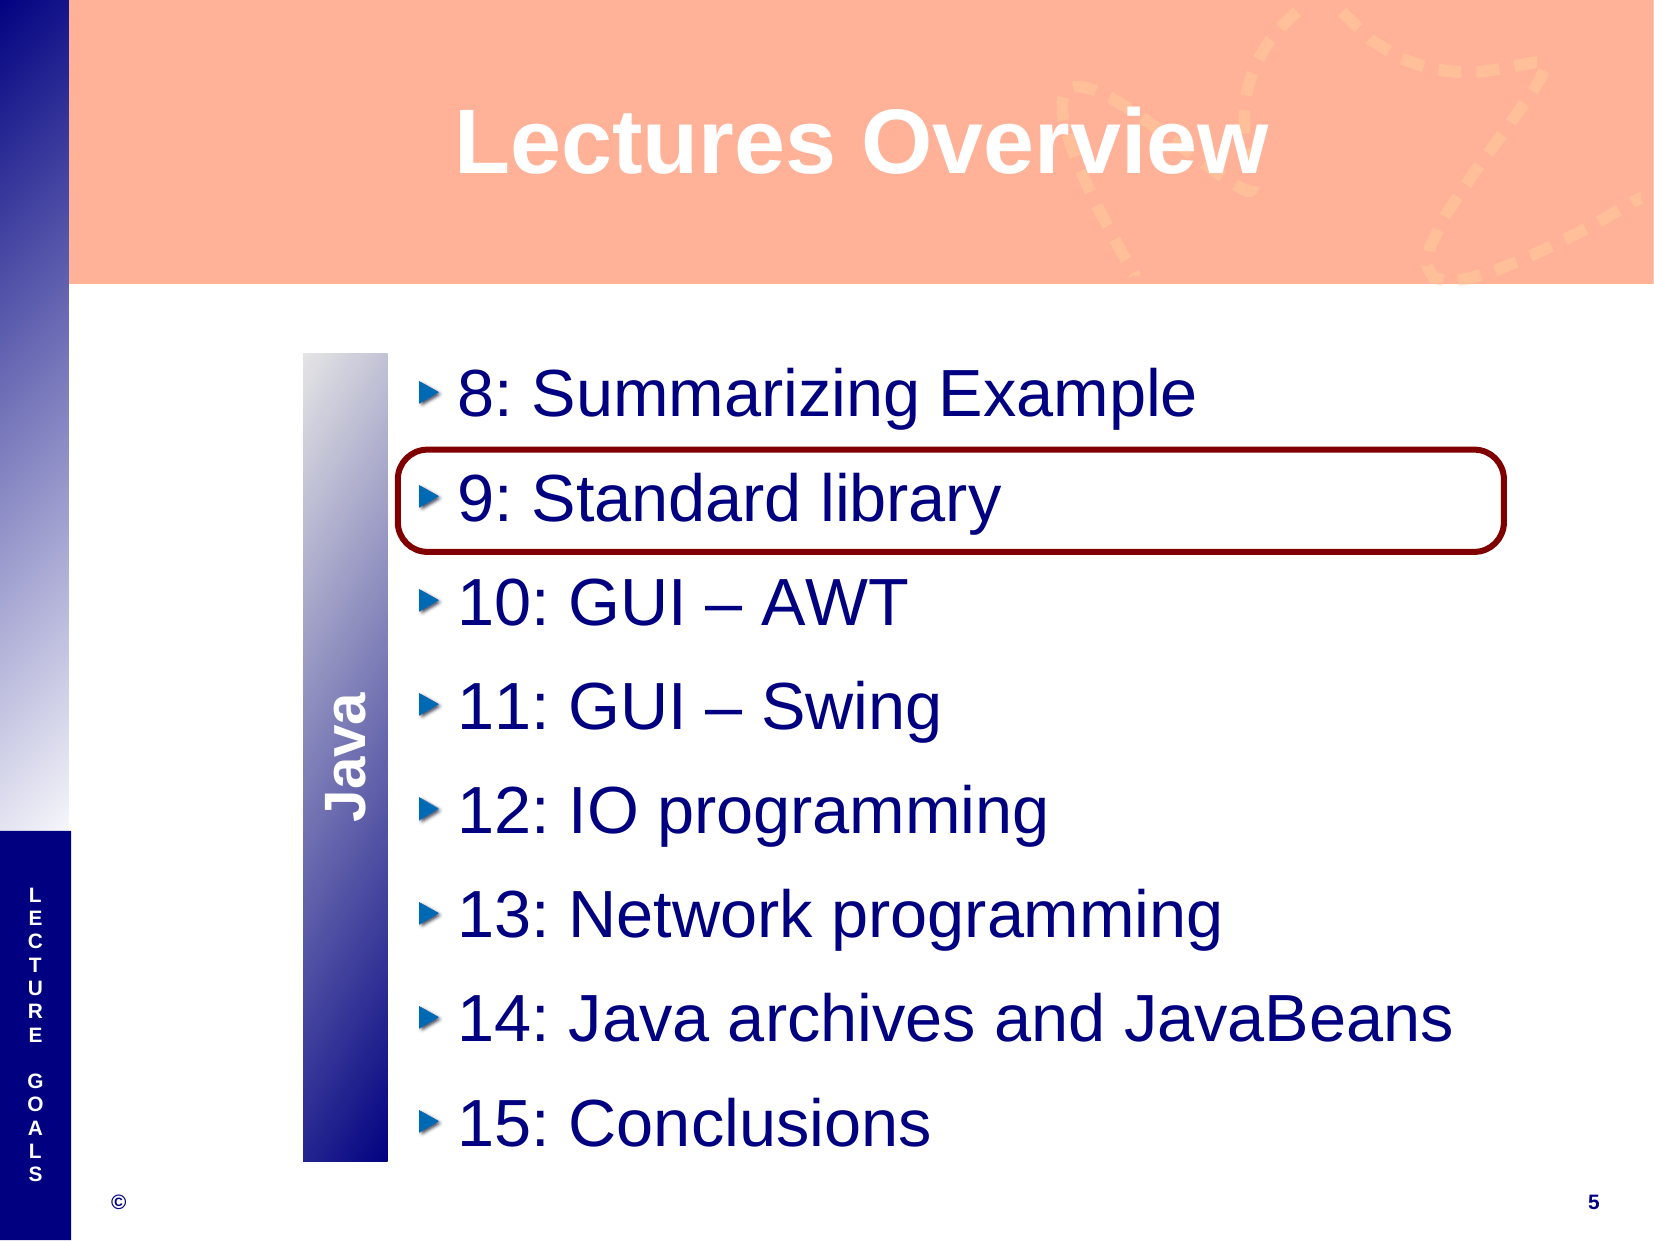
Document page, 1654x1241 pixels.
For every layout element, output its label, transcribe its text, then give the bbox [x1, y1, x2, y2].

list 8: Summarizing Example 9: Standard library 10: GUI – AWT 11: GUI – Swing 12: IO programming 13: Network programming 14: Java archives and JavaBeans 15: Conclusions [401, 453, 1488, 548]
title Lectures Overview [70, 37, 1654, 246]
text_box Java [303, 353, 388, 1162]
text_box L E C T U R E G O A L S [0, 829, 71, 1241]
list 8: Summarizing Example 9: Standard library 10: GUI – AWT 11: GUI – Swing 12: IO programming 13: Network programming 14: Java archives and JavaBeans 15: Conclusions [388, 356, 1488, 1161]
